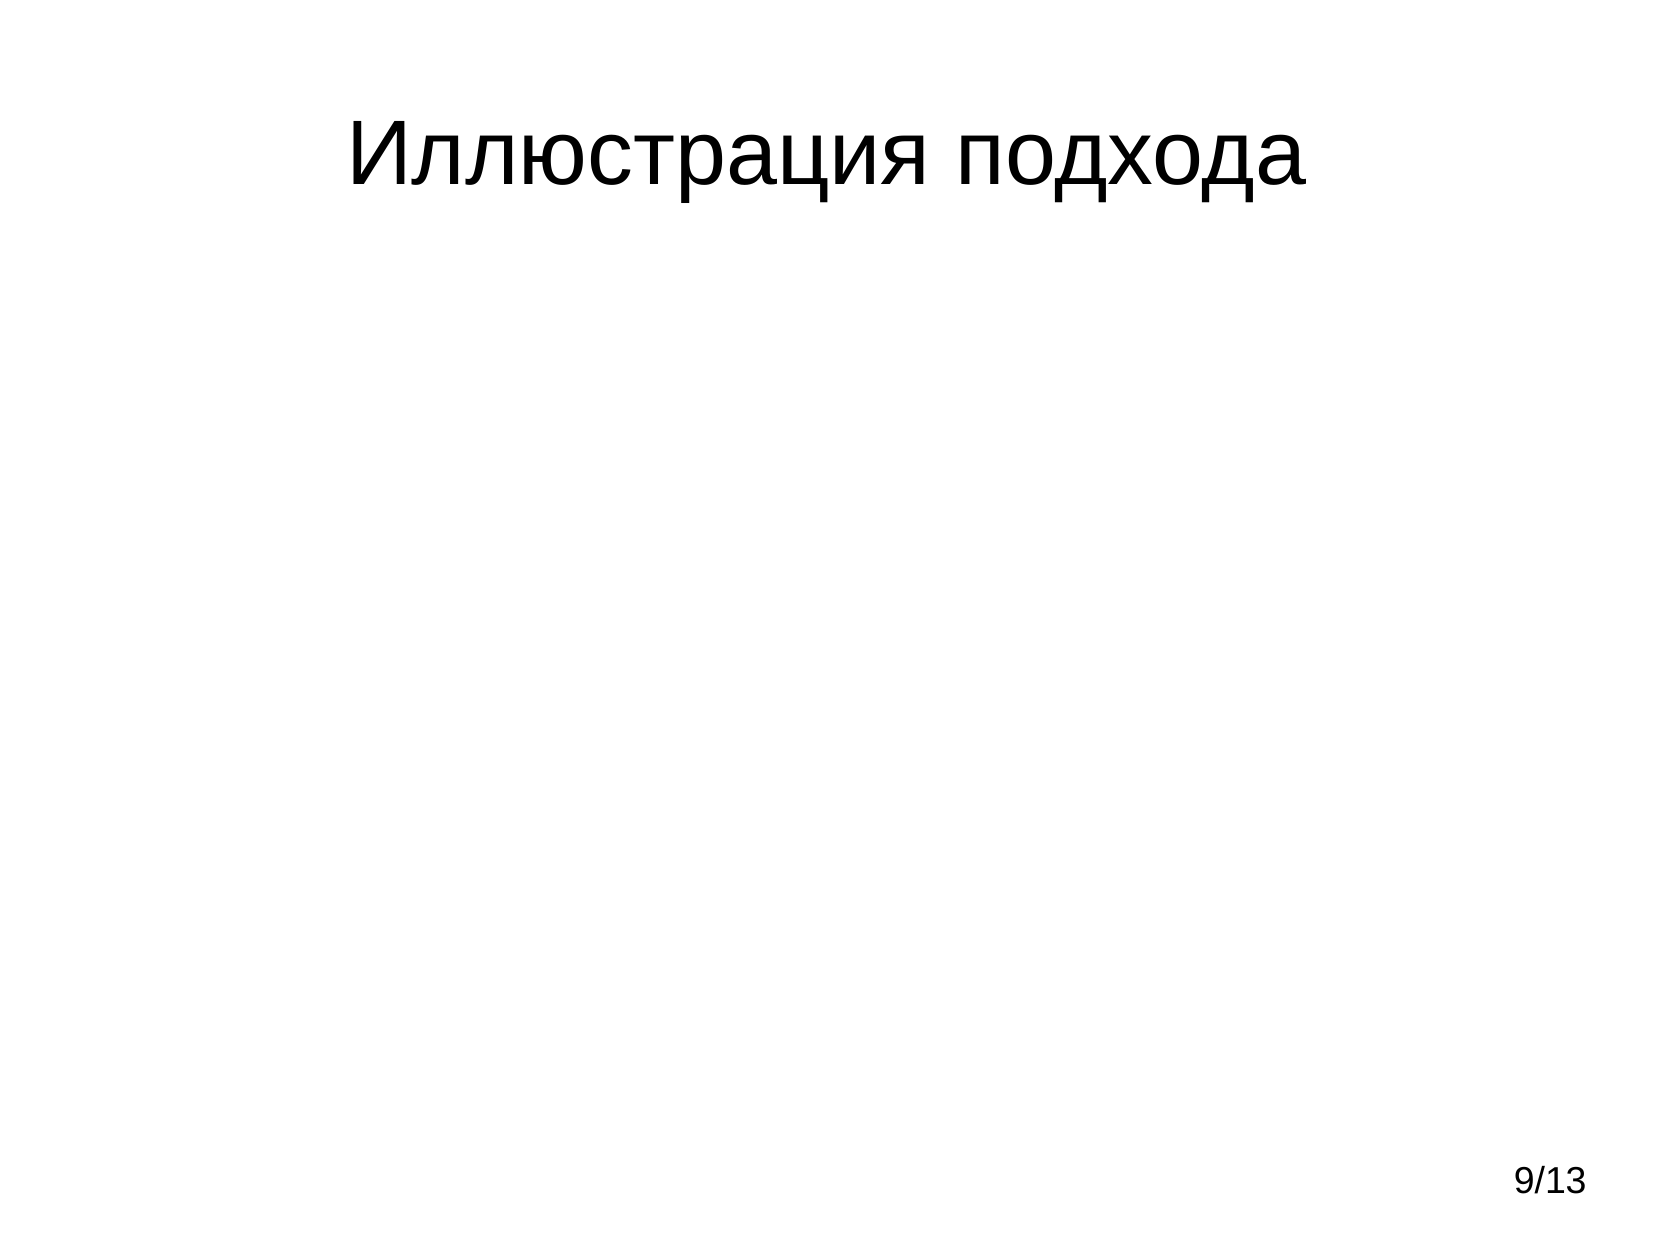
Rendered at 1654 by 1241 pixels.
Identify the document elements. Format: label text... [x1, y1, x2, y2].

text_box <номер>/13 [1476, 1151, 1625, 1241]
title Иллюстрация подхода [82, 49, 1571, 257]
